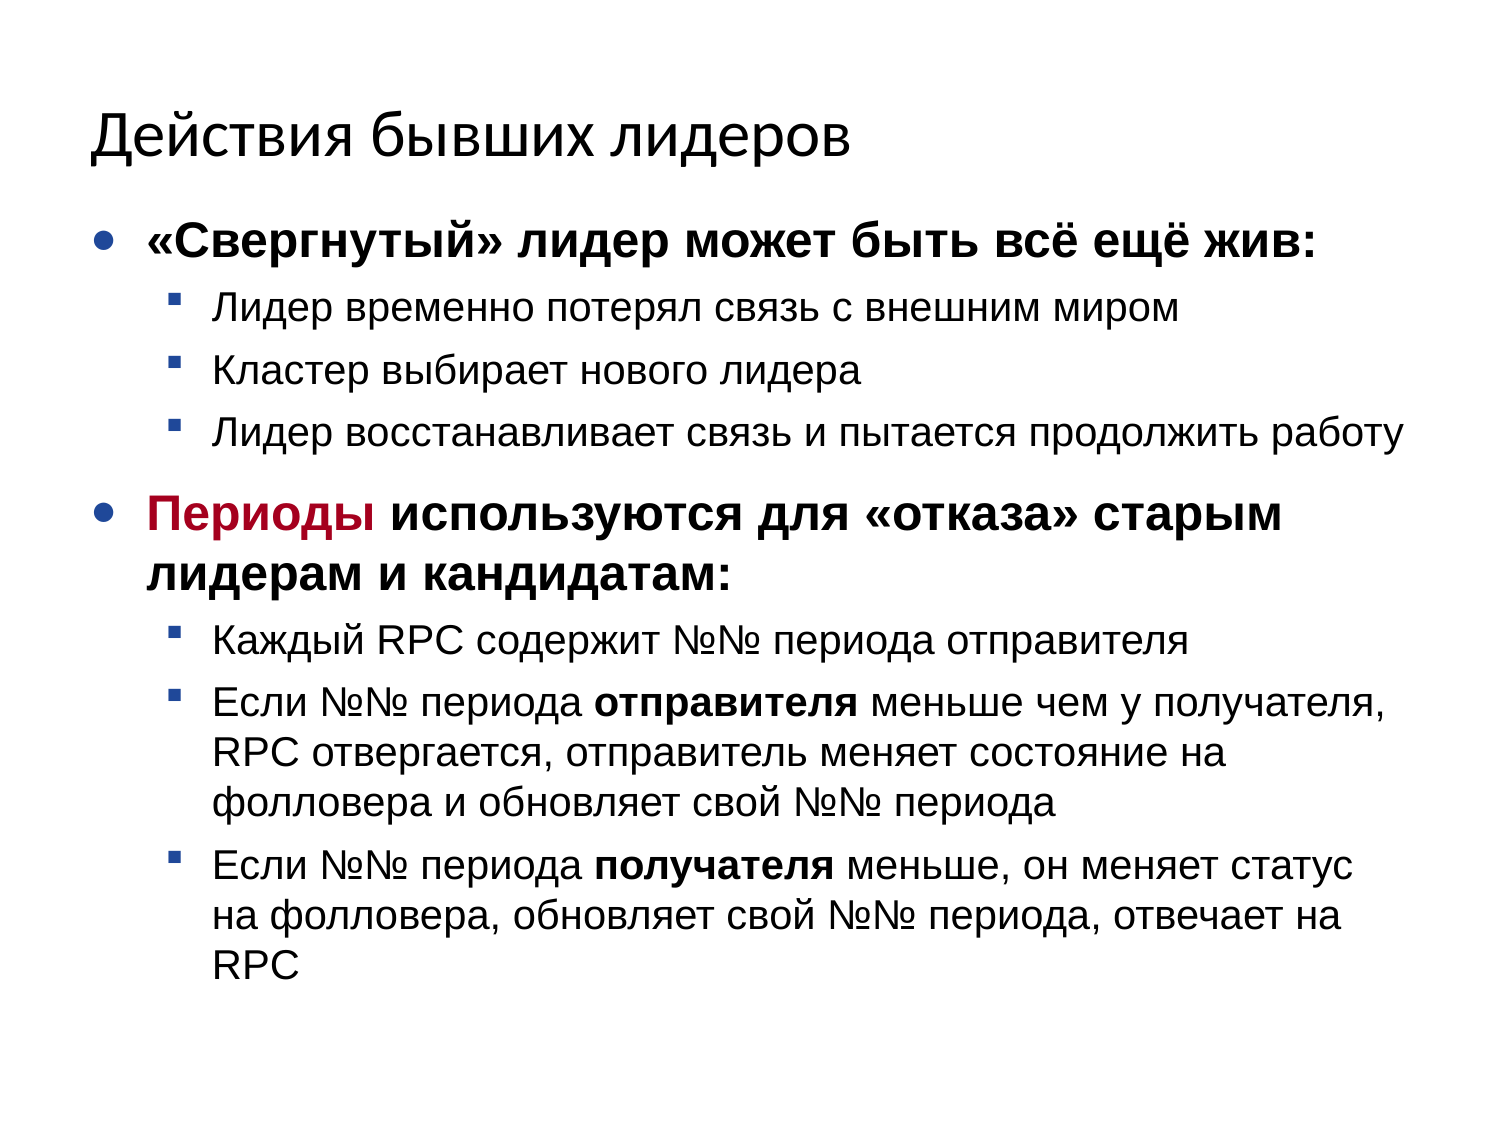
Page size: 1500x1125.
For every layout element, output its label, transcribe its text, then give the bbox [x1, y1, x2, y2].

list «Свергнутый» лидер может быть всё ещё жив: Лидер временно потерял связь с внешним миром Кластер выбирает нового лидера Лидер восстанавливает связь и пытается продолжить работу Периоды используются для «отказа» старым лидерам и кандидатам: Каждый RPC содержит №№ периода отправителя Если №№ периода отправителя меньше чем у получателя, RPC отвергается, отправитель меняет состояние на фолловера и обновляет свой №№ периода Если №№ периода получателя меньше, он меняет статус на фолловера, обновляет свой №№ периода, отвечает на RPC [75, 200, 1425, 1005]
title Действия бывших лидеров [75, 79, 1425, 180]
